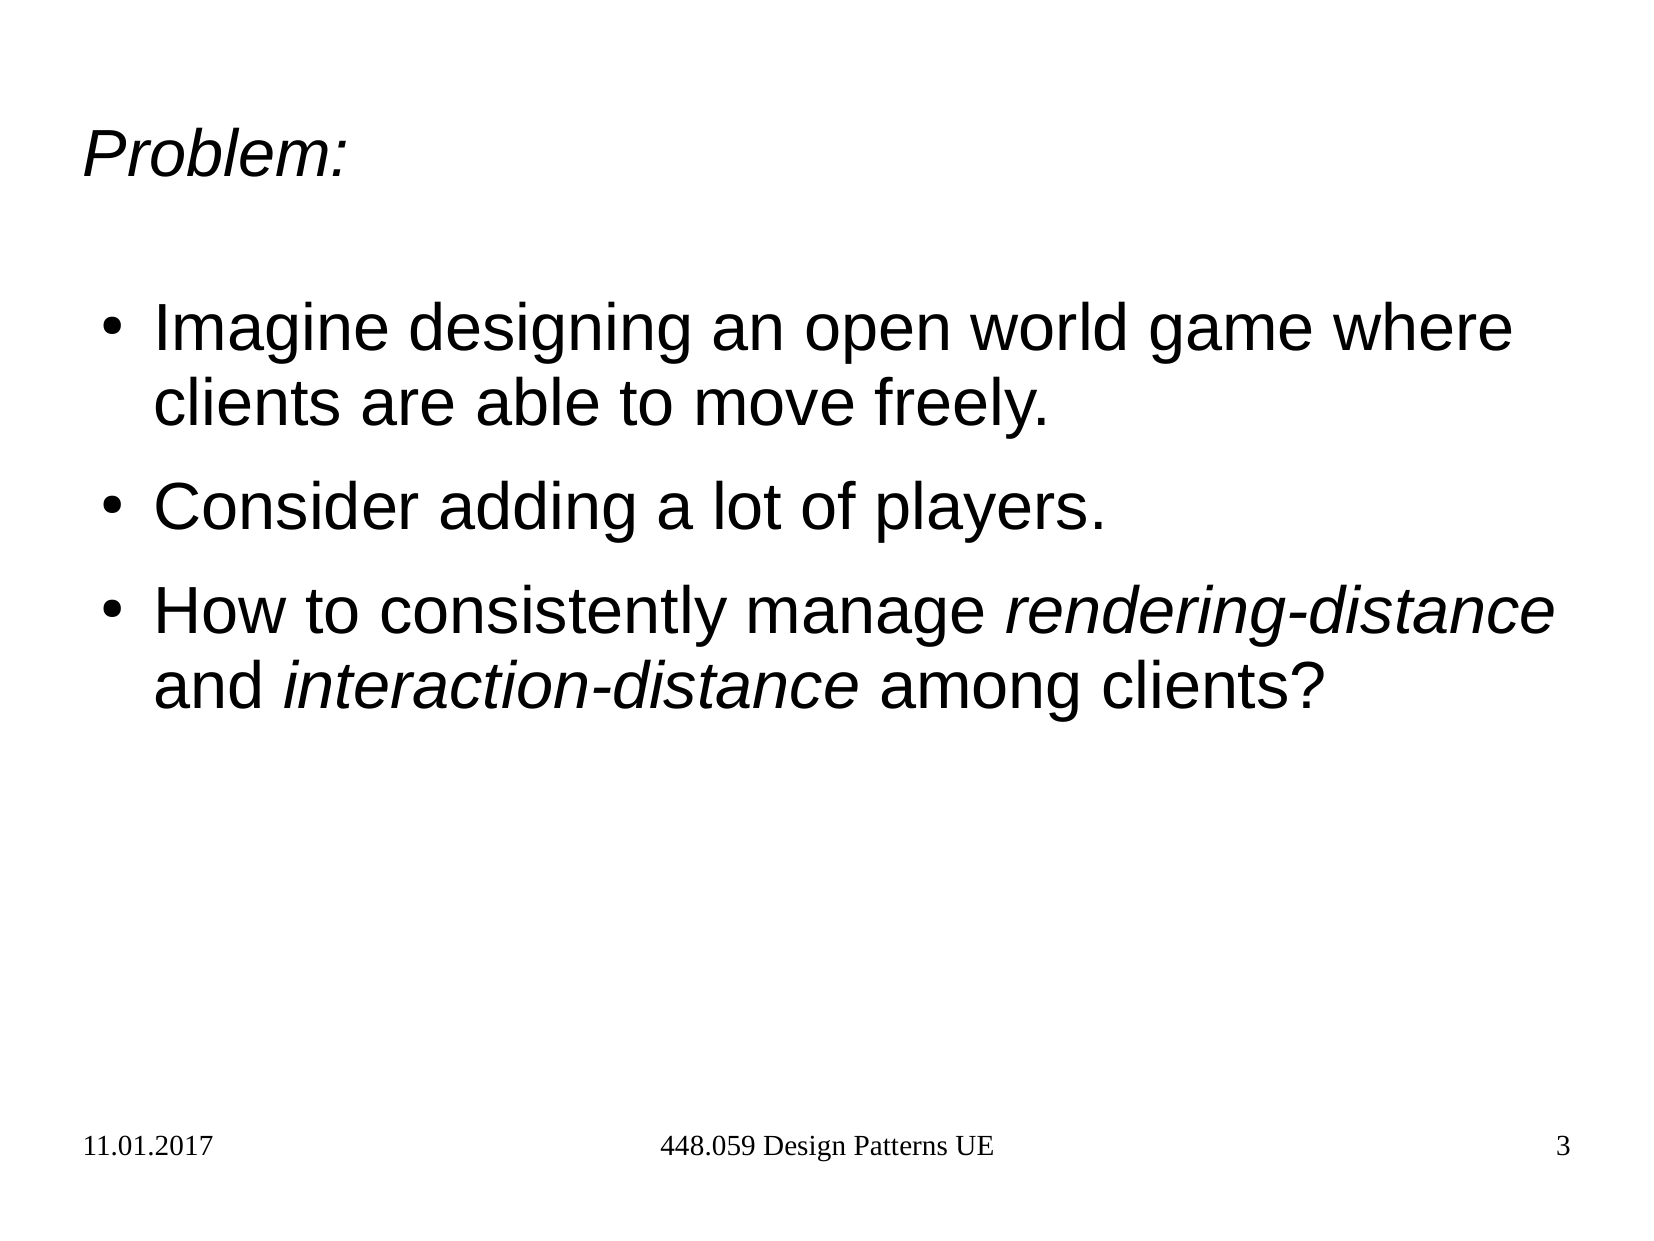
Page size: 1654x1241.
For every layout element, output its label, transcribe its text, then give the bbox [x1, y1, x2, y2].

list Imagine designing an open world game where clients are able to move freely. Consider adding a lot of players. How to consistently manage rendering-distance and interaction-distance among clients? [82, 290, 1571, 1010]
title Problem: [82, 49, 1571, 257]
